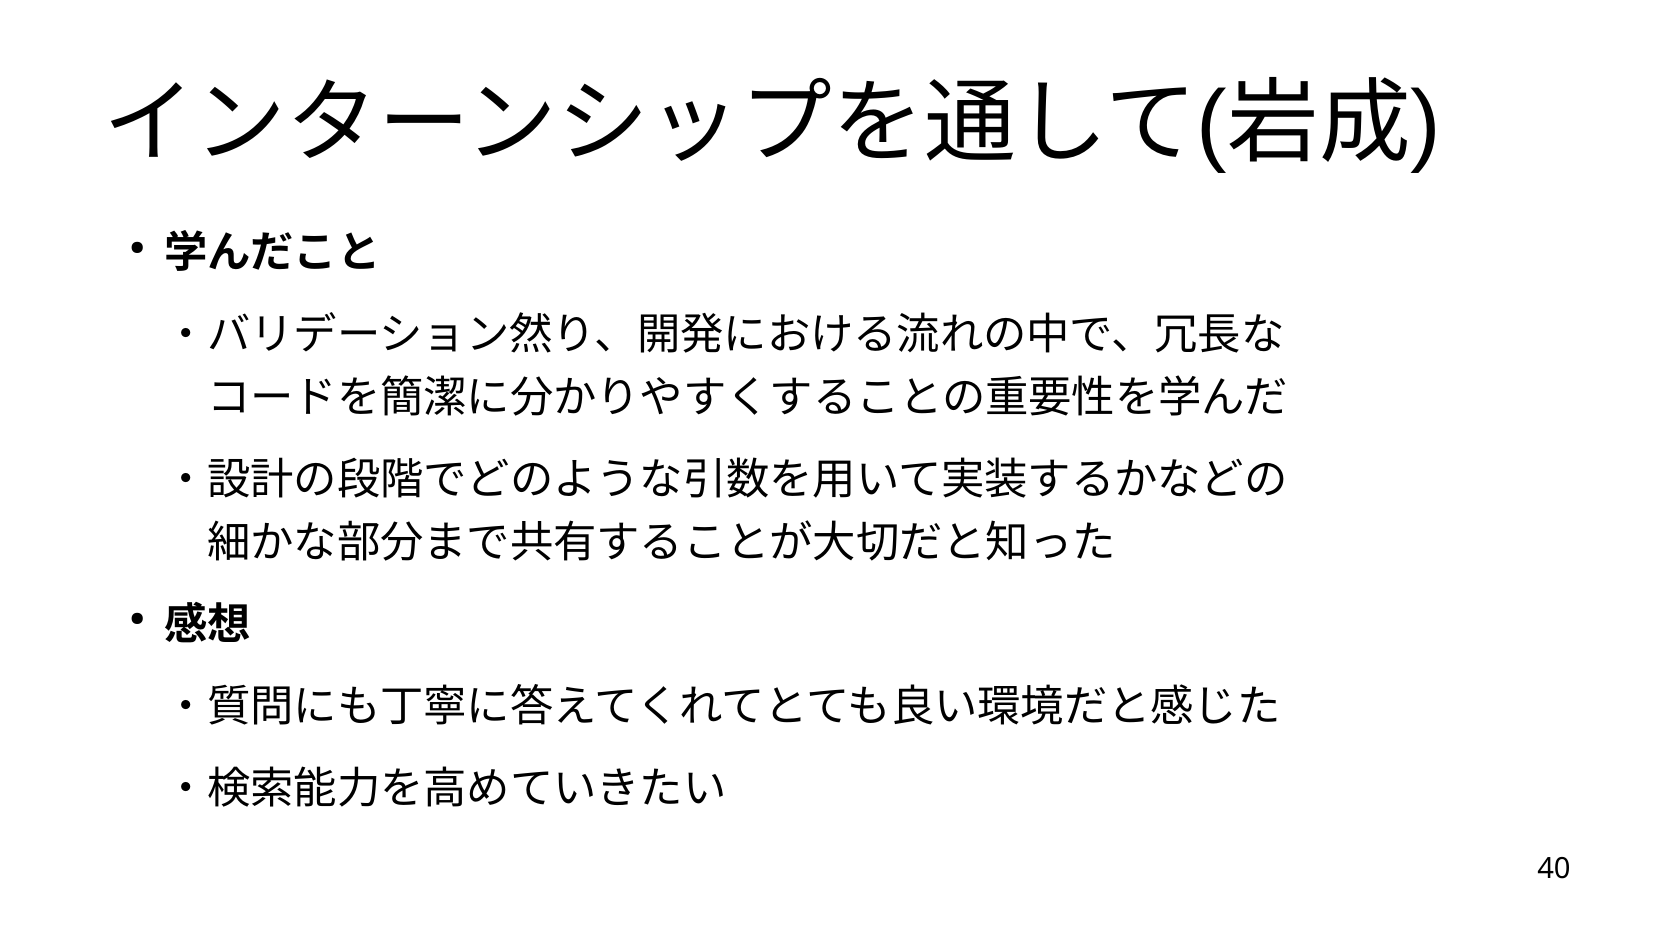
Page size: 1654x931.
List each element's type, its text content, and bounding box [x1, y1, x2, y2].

title インターンシップを通して(岩成) [82, 37, 1571, 193]
list 学んだこと ・バリデーション然り、開発における流れの中で、冗長な コードを簡潔に分かりやすくすることの重要性を学んだ ・設計の段階でどのような引数を用いて実装するかなどの 細かな部分まで共有することが大切だと知った 感想 ・質問にも丁寧に答えてくれてとても良い環境だと感じた ・検索能力を高めていきたい [118, 217, 1571, 827]
